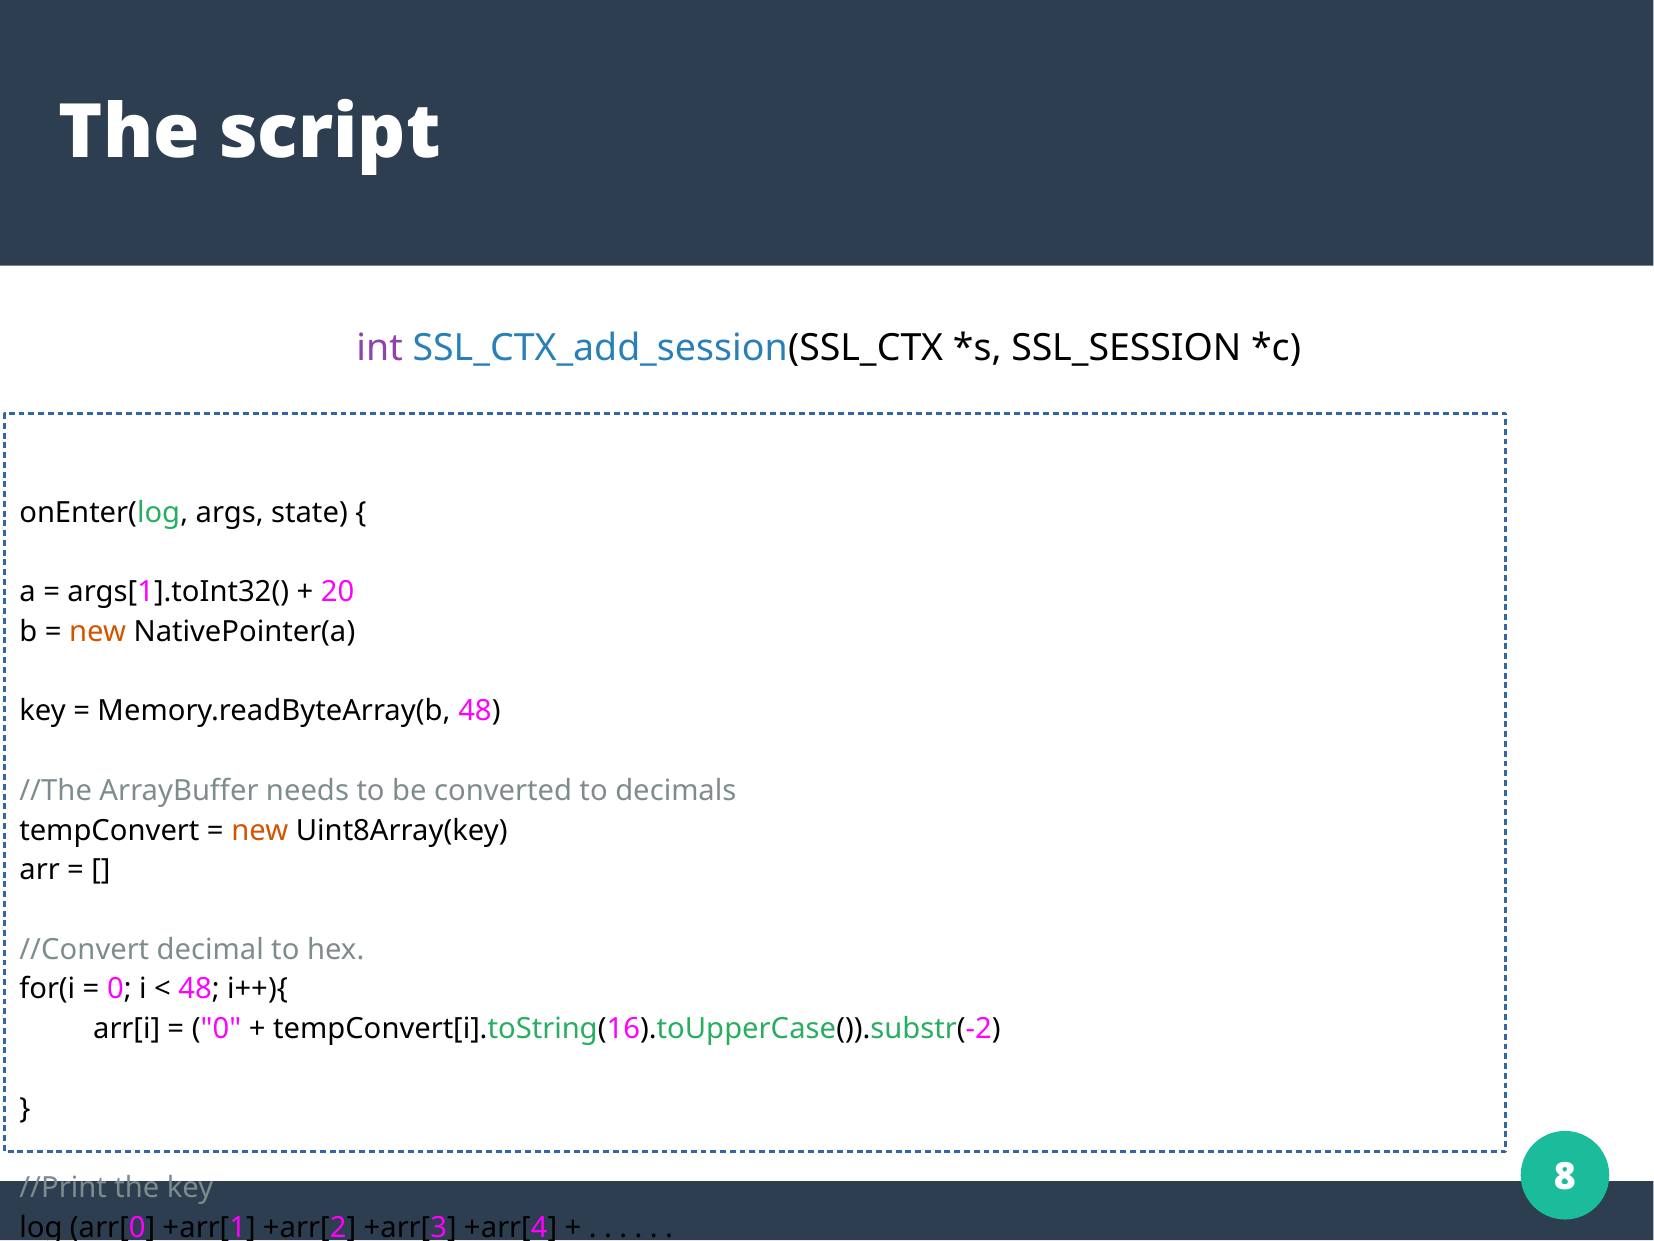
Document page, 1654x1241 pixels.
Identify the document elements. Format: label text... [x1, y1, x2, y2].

title The script [59, 49, 1595, 207]
text_box int SSL_CTX_add_session(SSL_CTX *s, SSL_SESSION *c) onEnter(log, args, state) { a = args[1].toInt32() + 20 b = new NativePointer(a) key = Memory.readByteArray(b, 48) //The ArrayBuffer needs to be converted to decimals tempConvert = new Uint8Array(key) arr = [] //Convert decimal to hex. for(i = 0; i < 48; i++){ arr[i] = ("0" + tempConvert[i].toString(16).toUpperCase()).substr(-2) } //Print the key log (arr[0] +arr[1] +arr[2] +arr[3] +arr[4] + . . . . . . [4, 273, 1654, 1241]
